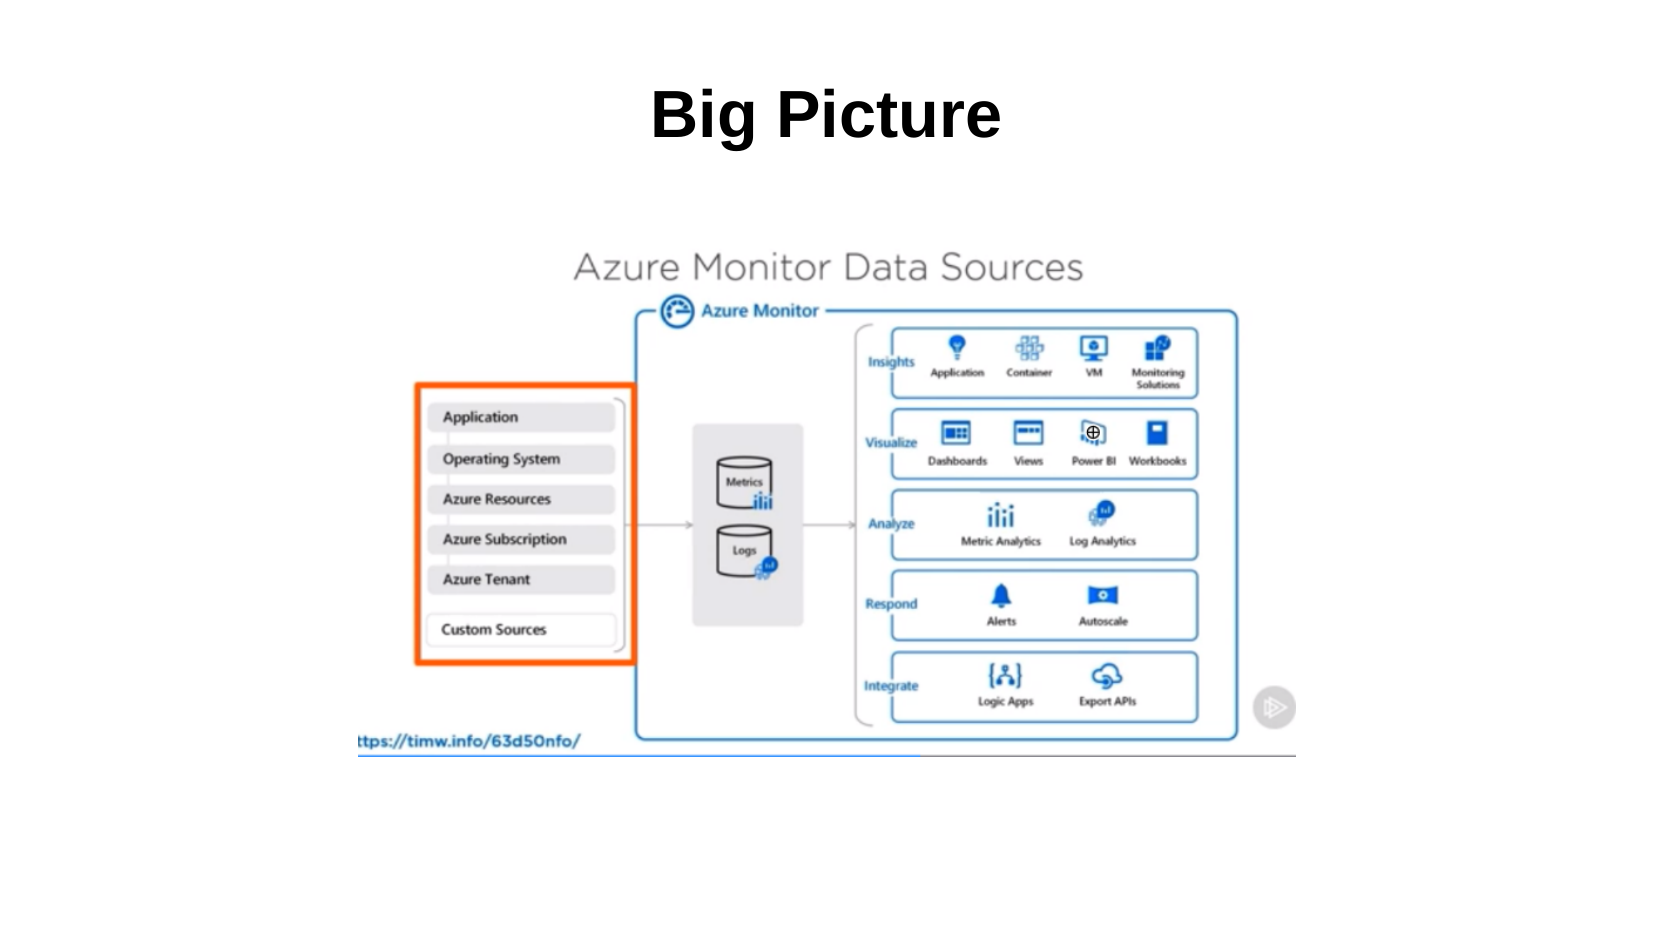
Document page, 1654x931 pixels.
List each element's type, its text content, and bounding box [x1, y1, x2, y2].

title Big Picture [82, 37, 1571, 193]
picture [358, 217, 1296, 758]
